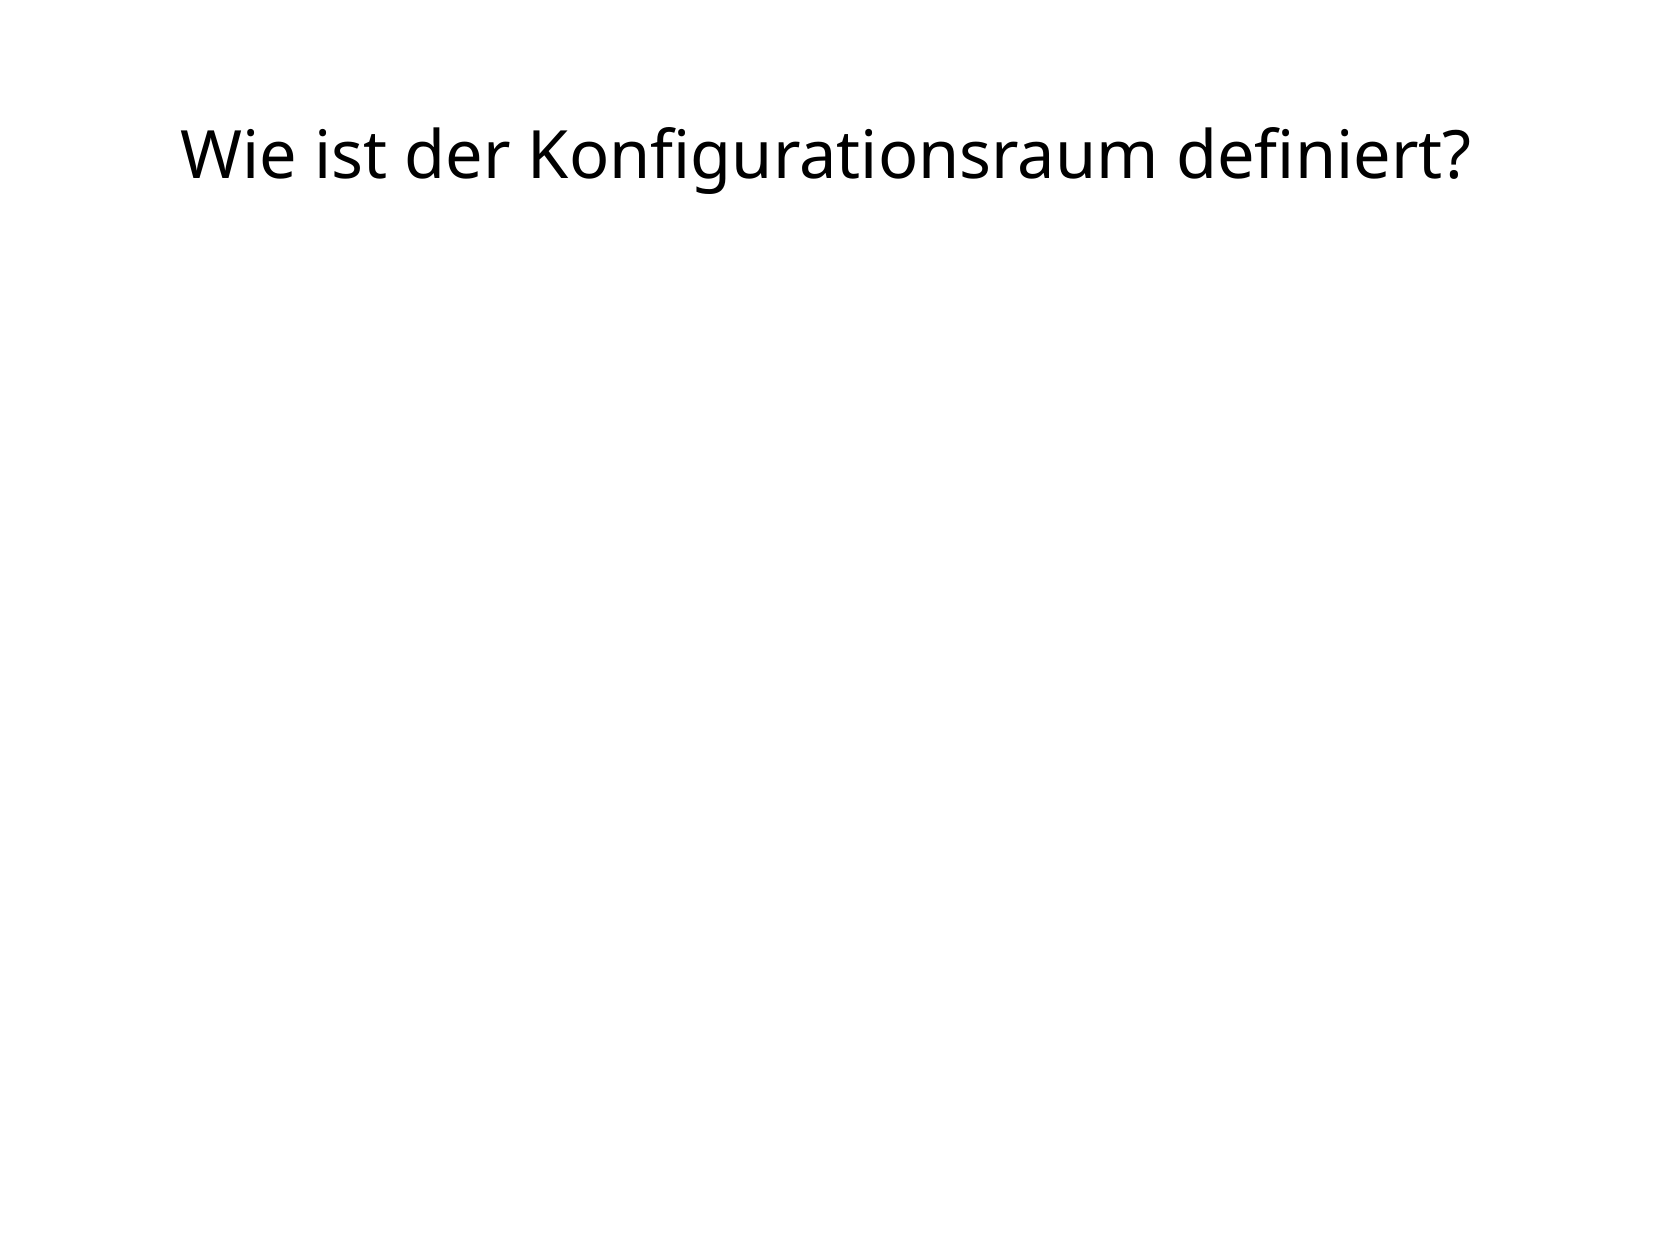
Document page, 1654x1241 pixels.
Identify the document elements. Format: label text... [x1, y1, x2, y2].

title Wie ist der Konfigurationsraum definiert? [82, 49, 1571, 257]
